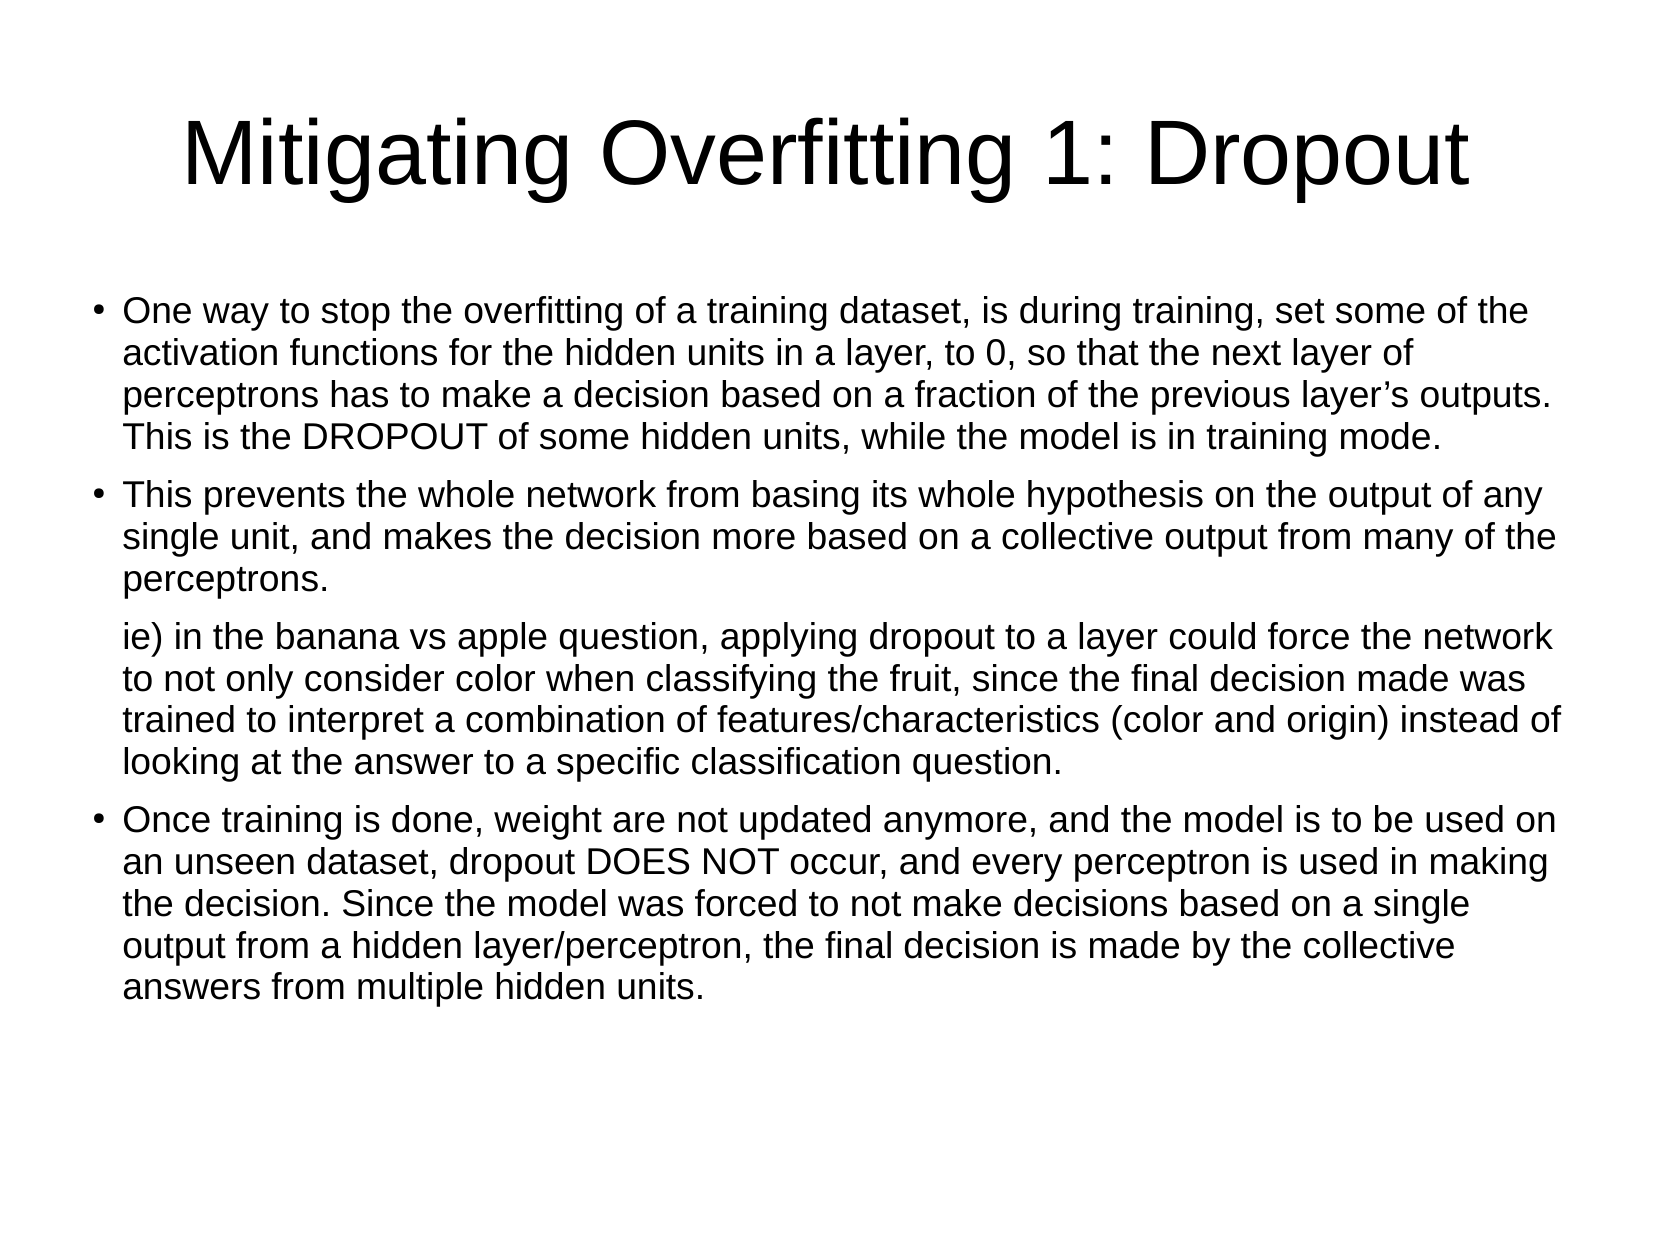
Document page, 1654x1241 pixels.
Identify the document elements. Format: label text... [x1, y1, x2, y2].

title Mitigating Overfitting 1: Dropout [82, 49, 1571, 257]
list One way to stop the overfitting of a training dataset, is during training, set some of the activation functions for the hidden units in a layer, to 0, so that the next layer of perceptrons has to make a decision based on a fraction of the previous layer’s outputs. This is the DROPOUT of some hidden units, while the model is in training mode. This prevents the whole network from basing its whole hypothesis on the output of any single unit, and makes the decision more based on a collective output from many of the perceptrons. ie) in the banana vs apple question, applying dropout to a layer could force the network to not only consider color when classifying the fruit, since the final decision made was trained to interpret a combination of features/characteristics (color and origin) instead of looking at the answer to a specific classification question. Once training is done, weight are not updated anymore, and the model is to be used on an unseen dataset, dropout DOES NOT occur, and every perceptron is used in making the decision. Since the model was forced to not make decisions based on a single output from a hidden layer/perceptron, the final decision is made by the collective answers from multiple hidden units. [82, 290, 1571, 1010]
